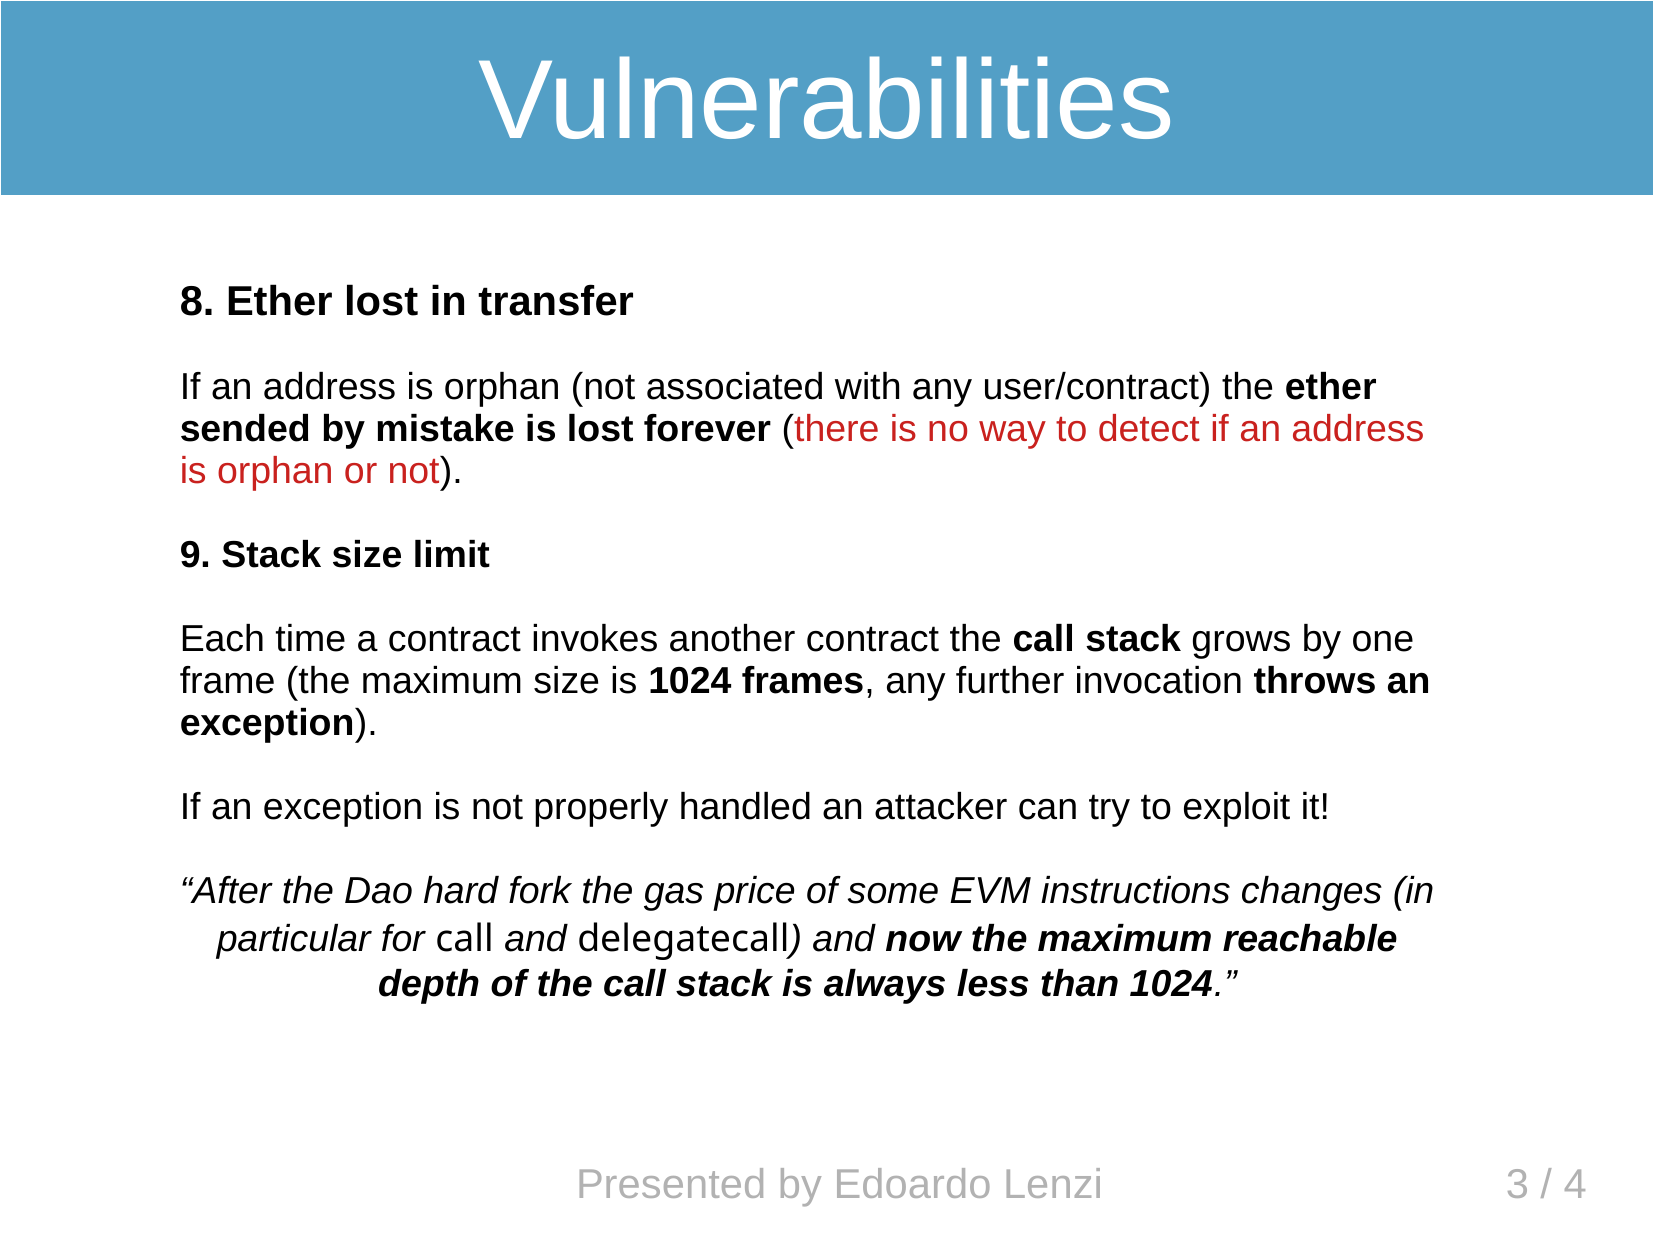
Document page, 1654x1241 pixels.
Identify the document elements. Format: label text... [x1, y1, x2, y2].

text_box 8. Ether lost in transfer If an address is orphan (not associated with any user/contract) the ether sended by mistake is lost forever (there is no way to detect if an address is orphan or not). 9. Stack size limit Each time a contract invokes another contract the call stack grows by one frame (the maximum size is 1024 frames, any further invocation throws an exception). If an exception is not properly handled an attacker can try to exploit it! “After the Dao hard fork the gas price of some EVM instructions changes (in particular for call and delegatecall) and now the maximum reachable depth of the call stack is always less than 1024.” [165, 270, 1471, 1083]
list Presented by Edoardo Lenzi 3 / 4 [505, 1160, 1654, 1241]
text_box [1571, 0, 1654, 196]
title Vulnerabilities [82, 0, 1571, 204]
text_box [0, 0, 82, 196]
